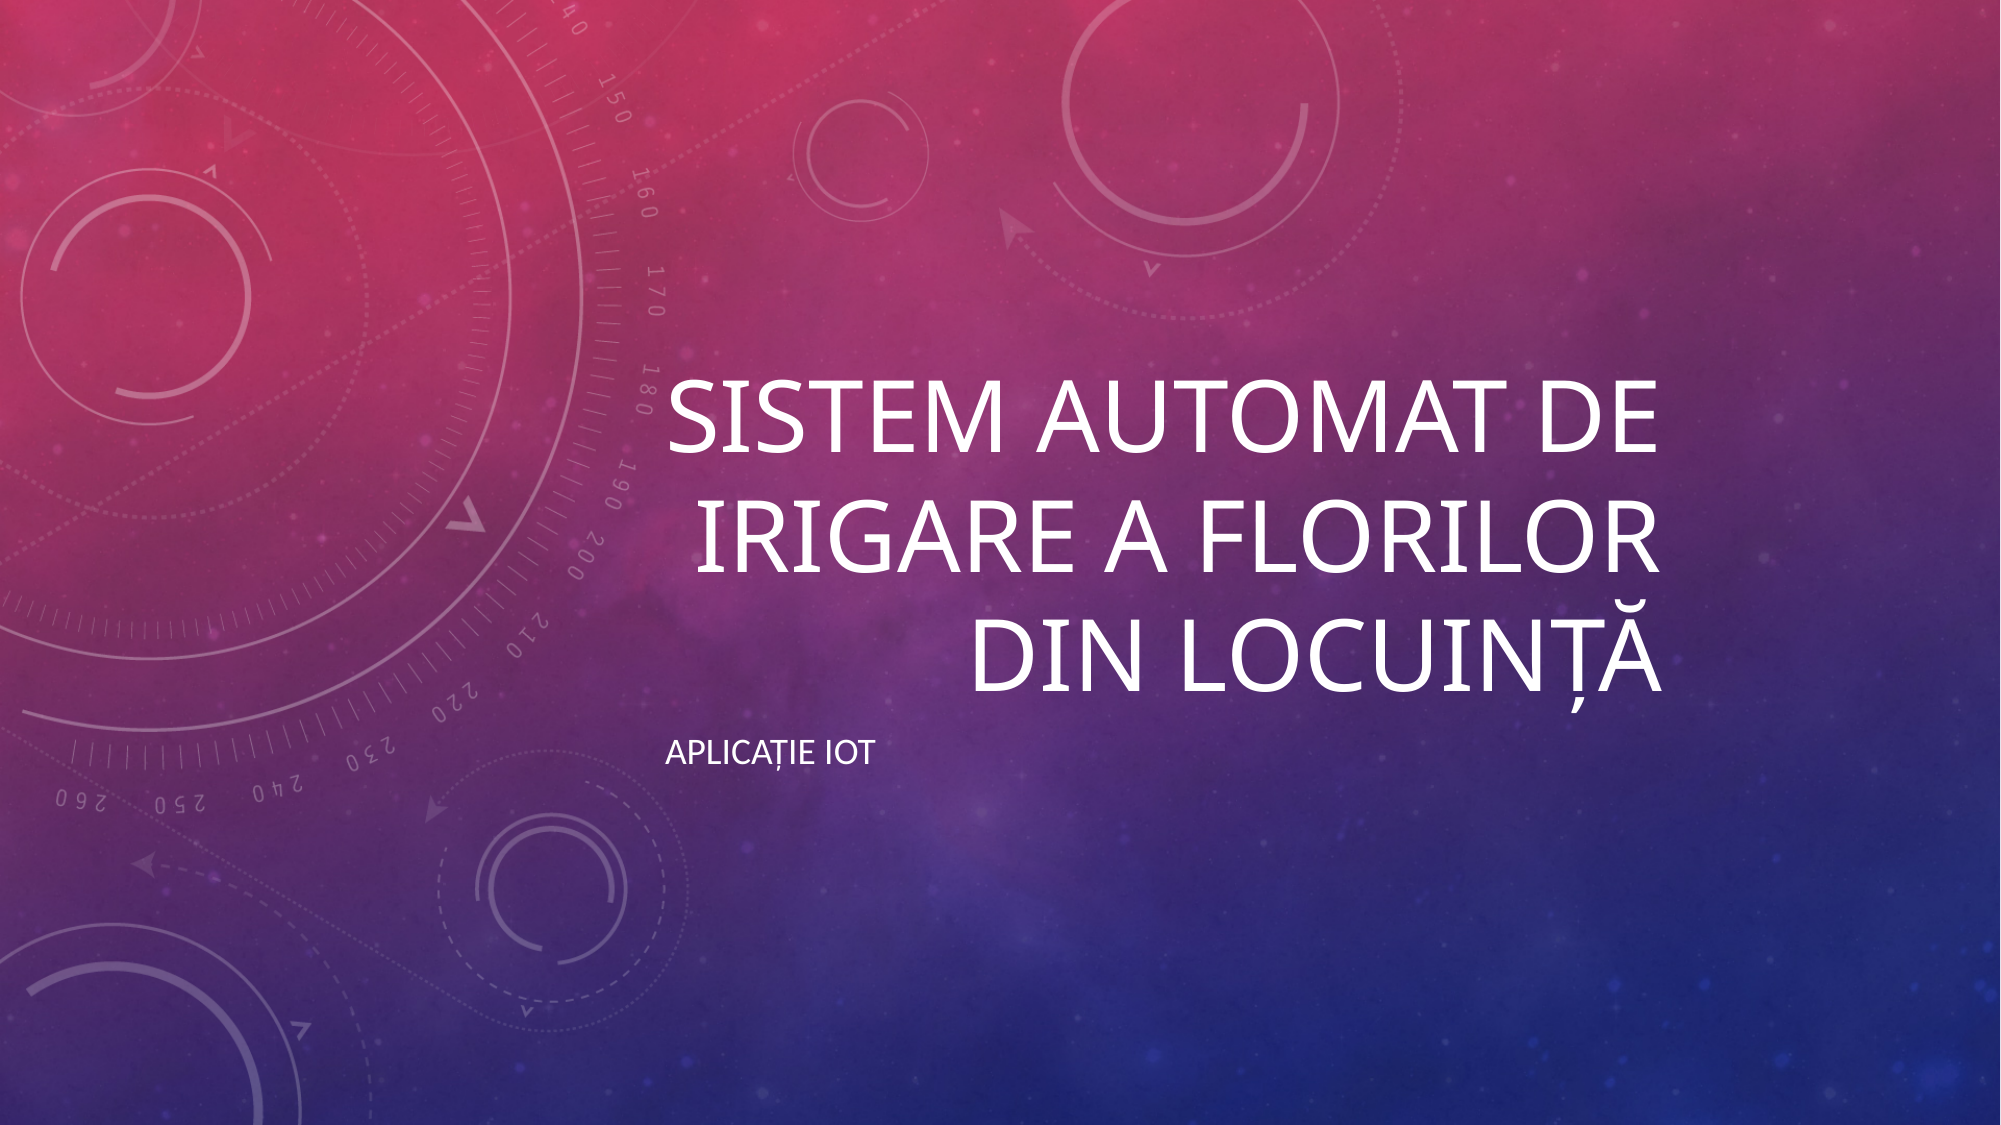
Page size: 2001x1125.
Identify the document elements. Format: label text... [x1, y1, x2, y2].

subtitle Aplicație iot [650, 719, 1831, 951]
title Sistem automat de irigare a florilor din locuință [650, 322, 1831, 719]
